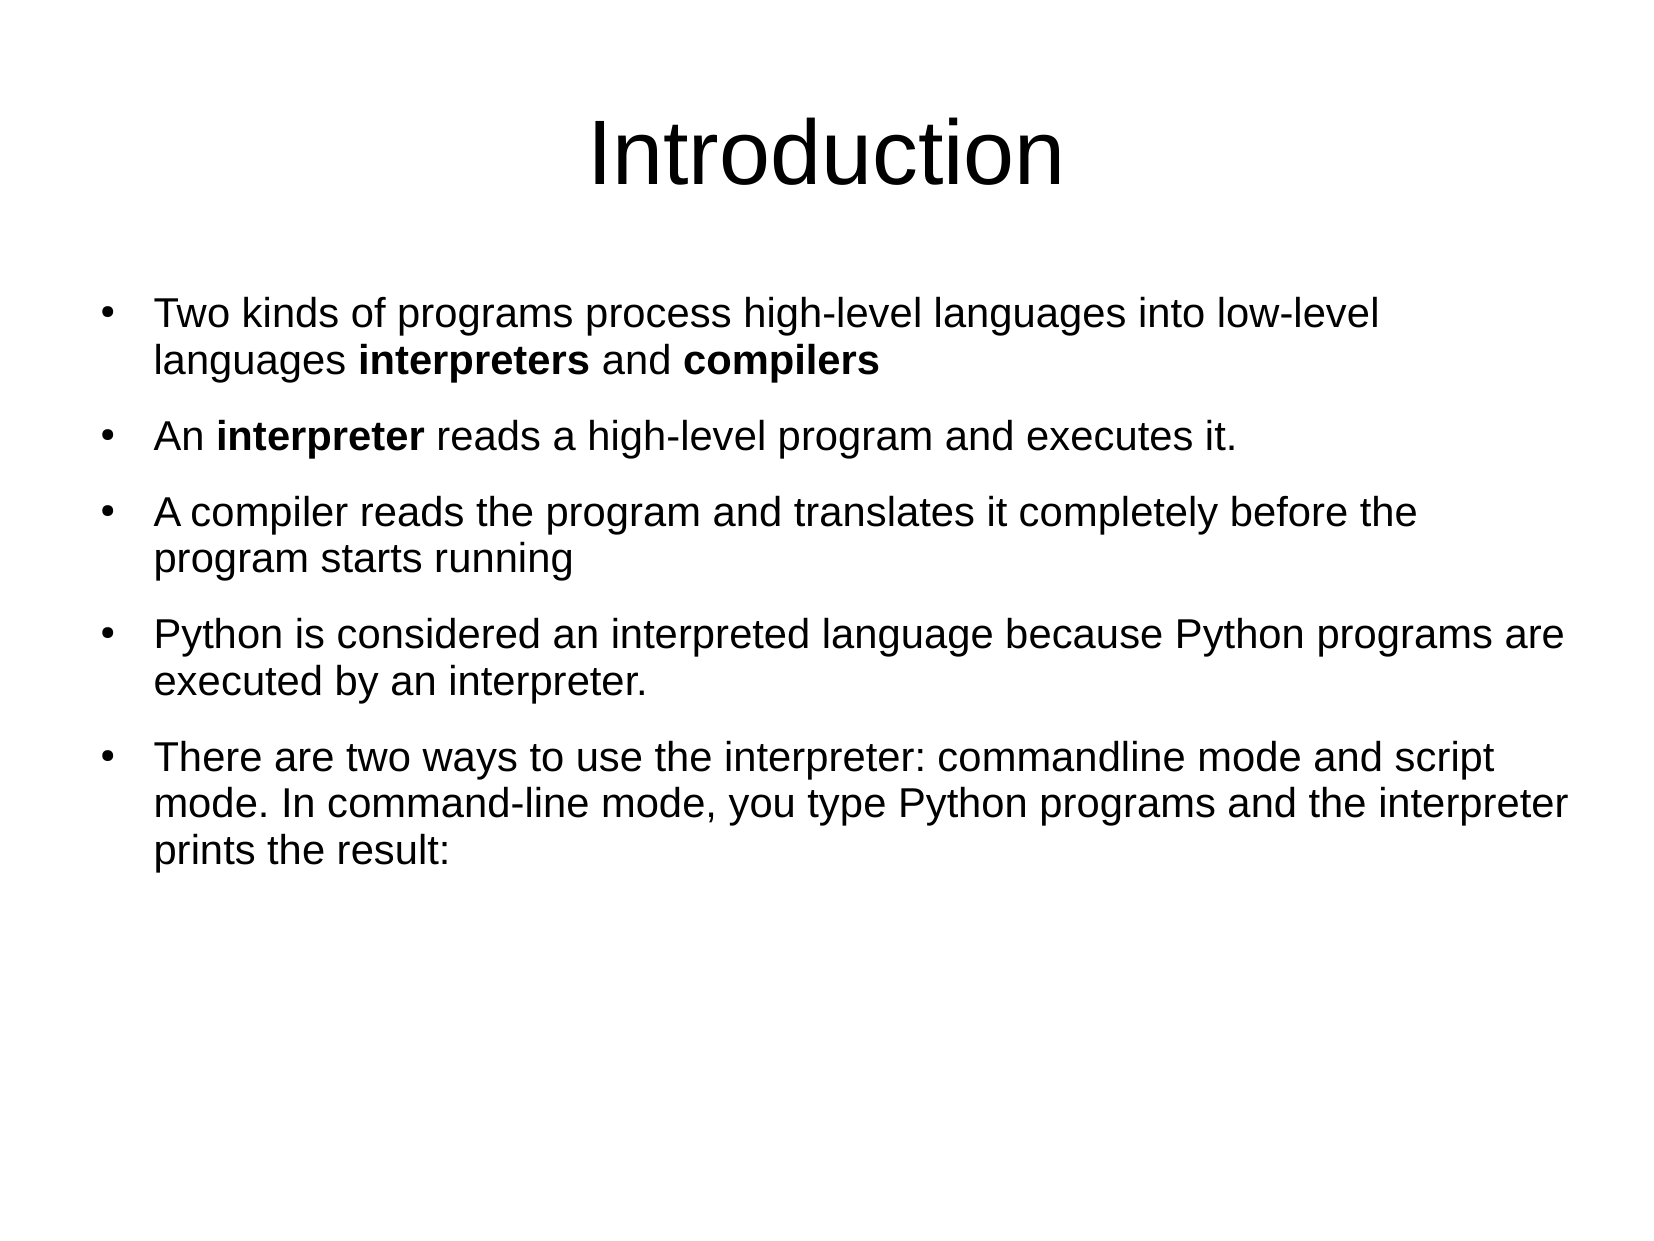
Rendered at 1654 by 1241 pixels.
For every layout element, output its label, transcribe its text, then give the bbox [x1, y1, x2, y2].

title Introduction [82, 49, 1571, 257]
list Two kinds of programs process high-level languages into low-level languages interpreters and compilers An interpreter reads a high-level program and executes it. A compiler reads the program and translates it completely before the program starts running Python is considered an interpreted language because Python programs are executed by an interpreter. There are two ways to use the interpreter: commandline mode and script mode. In command-line mode, you type Python programs and the interpreter prints the result: [82, 290, 1571, 1010]
